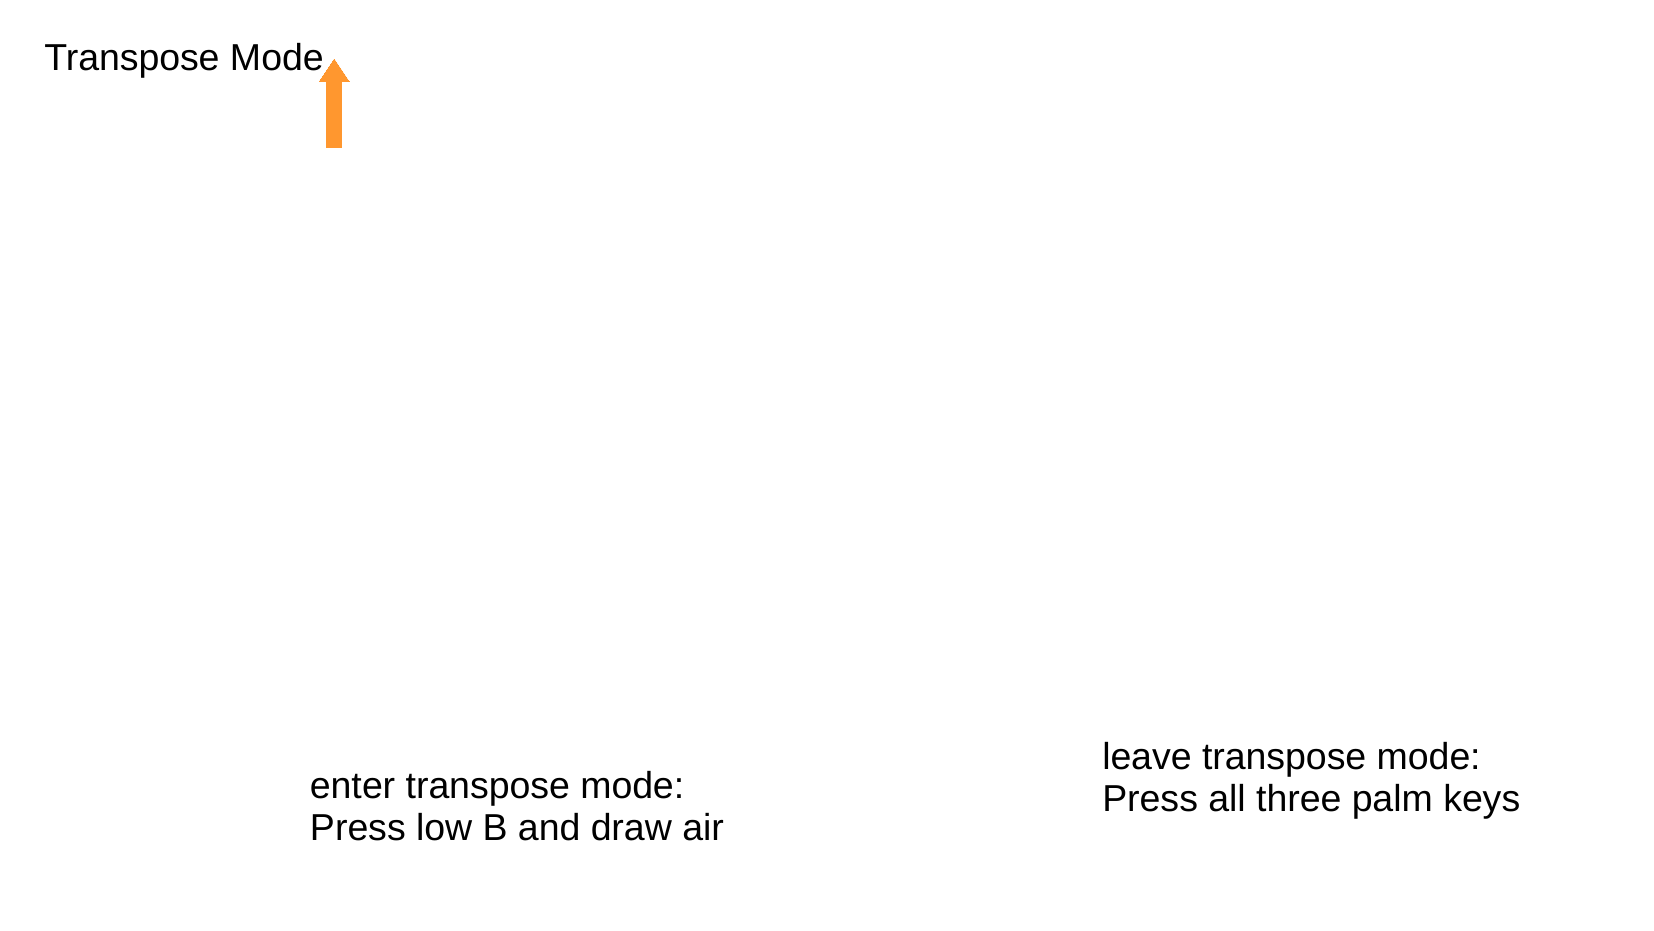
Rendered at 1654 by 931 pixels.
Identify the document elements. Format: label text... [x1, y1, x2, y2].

text_box enter transpose mode: Press low B and draw air [551, 757, 739, 857]
text_box Transpose Mode [29, 29, 473, 148]
picture [915, 147, 1349, 868]
picture [118, 147, 551, 868]
text_box [319, 59, 350, 147]
text_box leave transpose mode: Press all three palm keys [1349, 727, 1536, 827]
